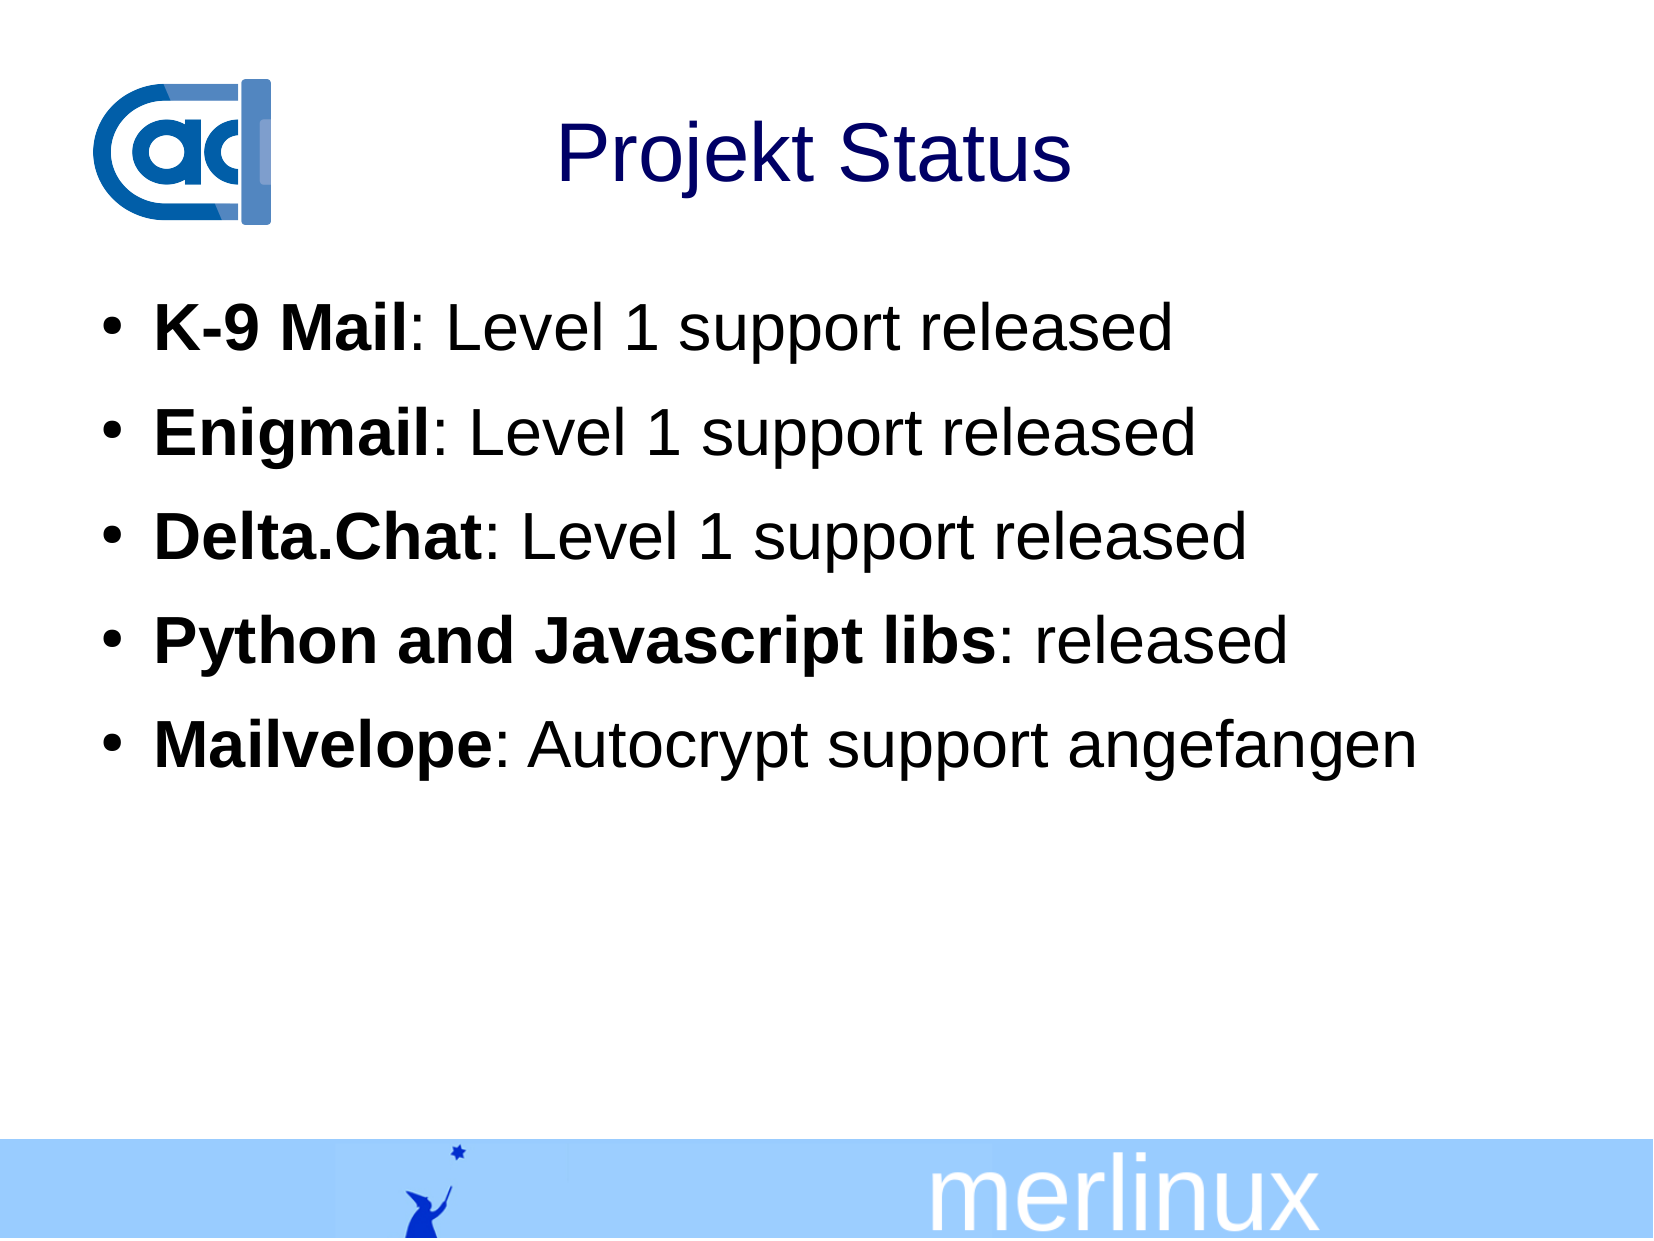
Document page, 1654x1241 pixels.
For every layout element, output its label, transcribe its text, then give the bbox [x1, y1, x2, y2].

picture [93, 79, 271, 226]
title Projekt Status [82, 49, 1571, 257]
picture [0, 1139, 1653, 1238]
list K-9 Mail: Level 1 support released Enigmail: Level 1 support released Delta.Chat: Level 1 support released Python and Javascript libs: released Mailvelope: Autocrypt support angefangen [82, 290, 1571, 1126]
